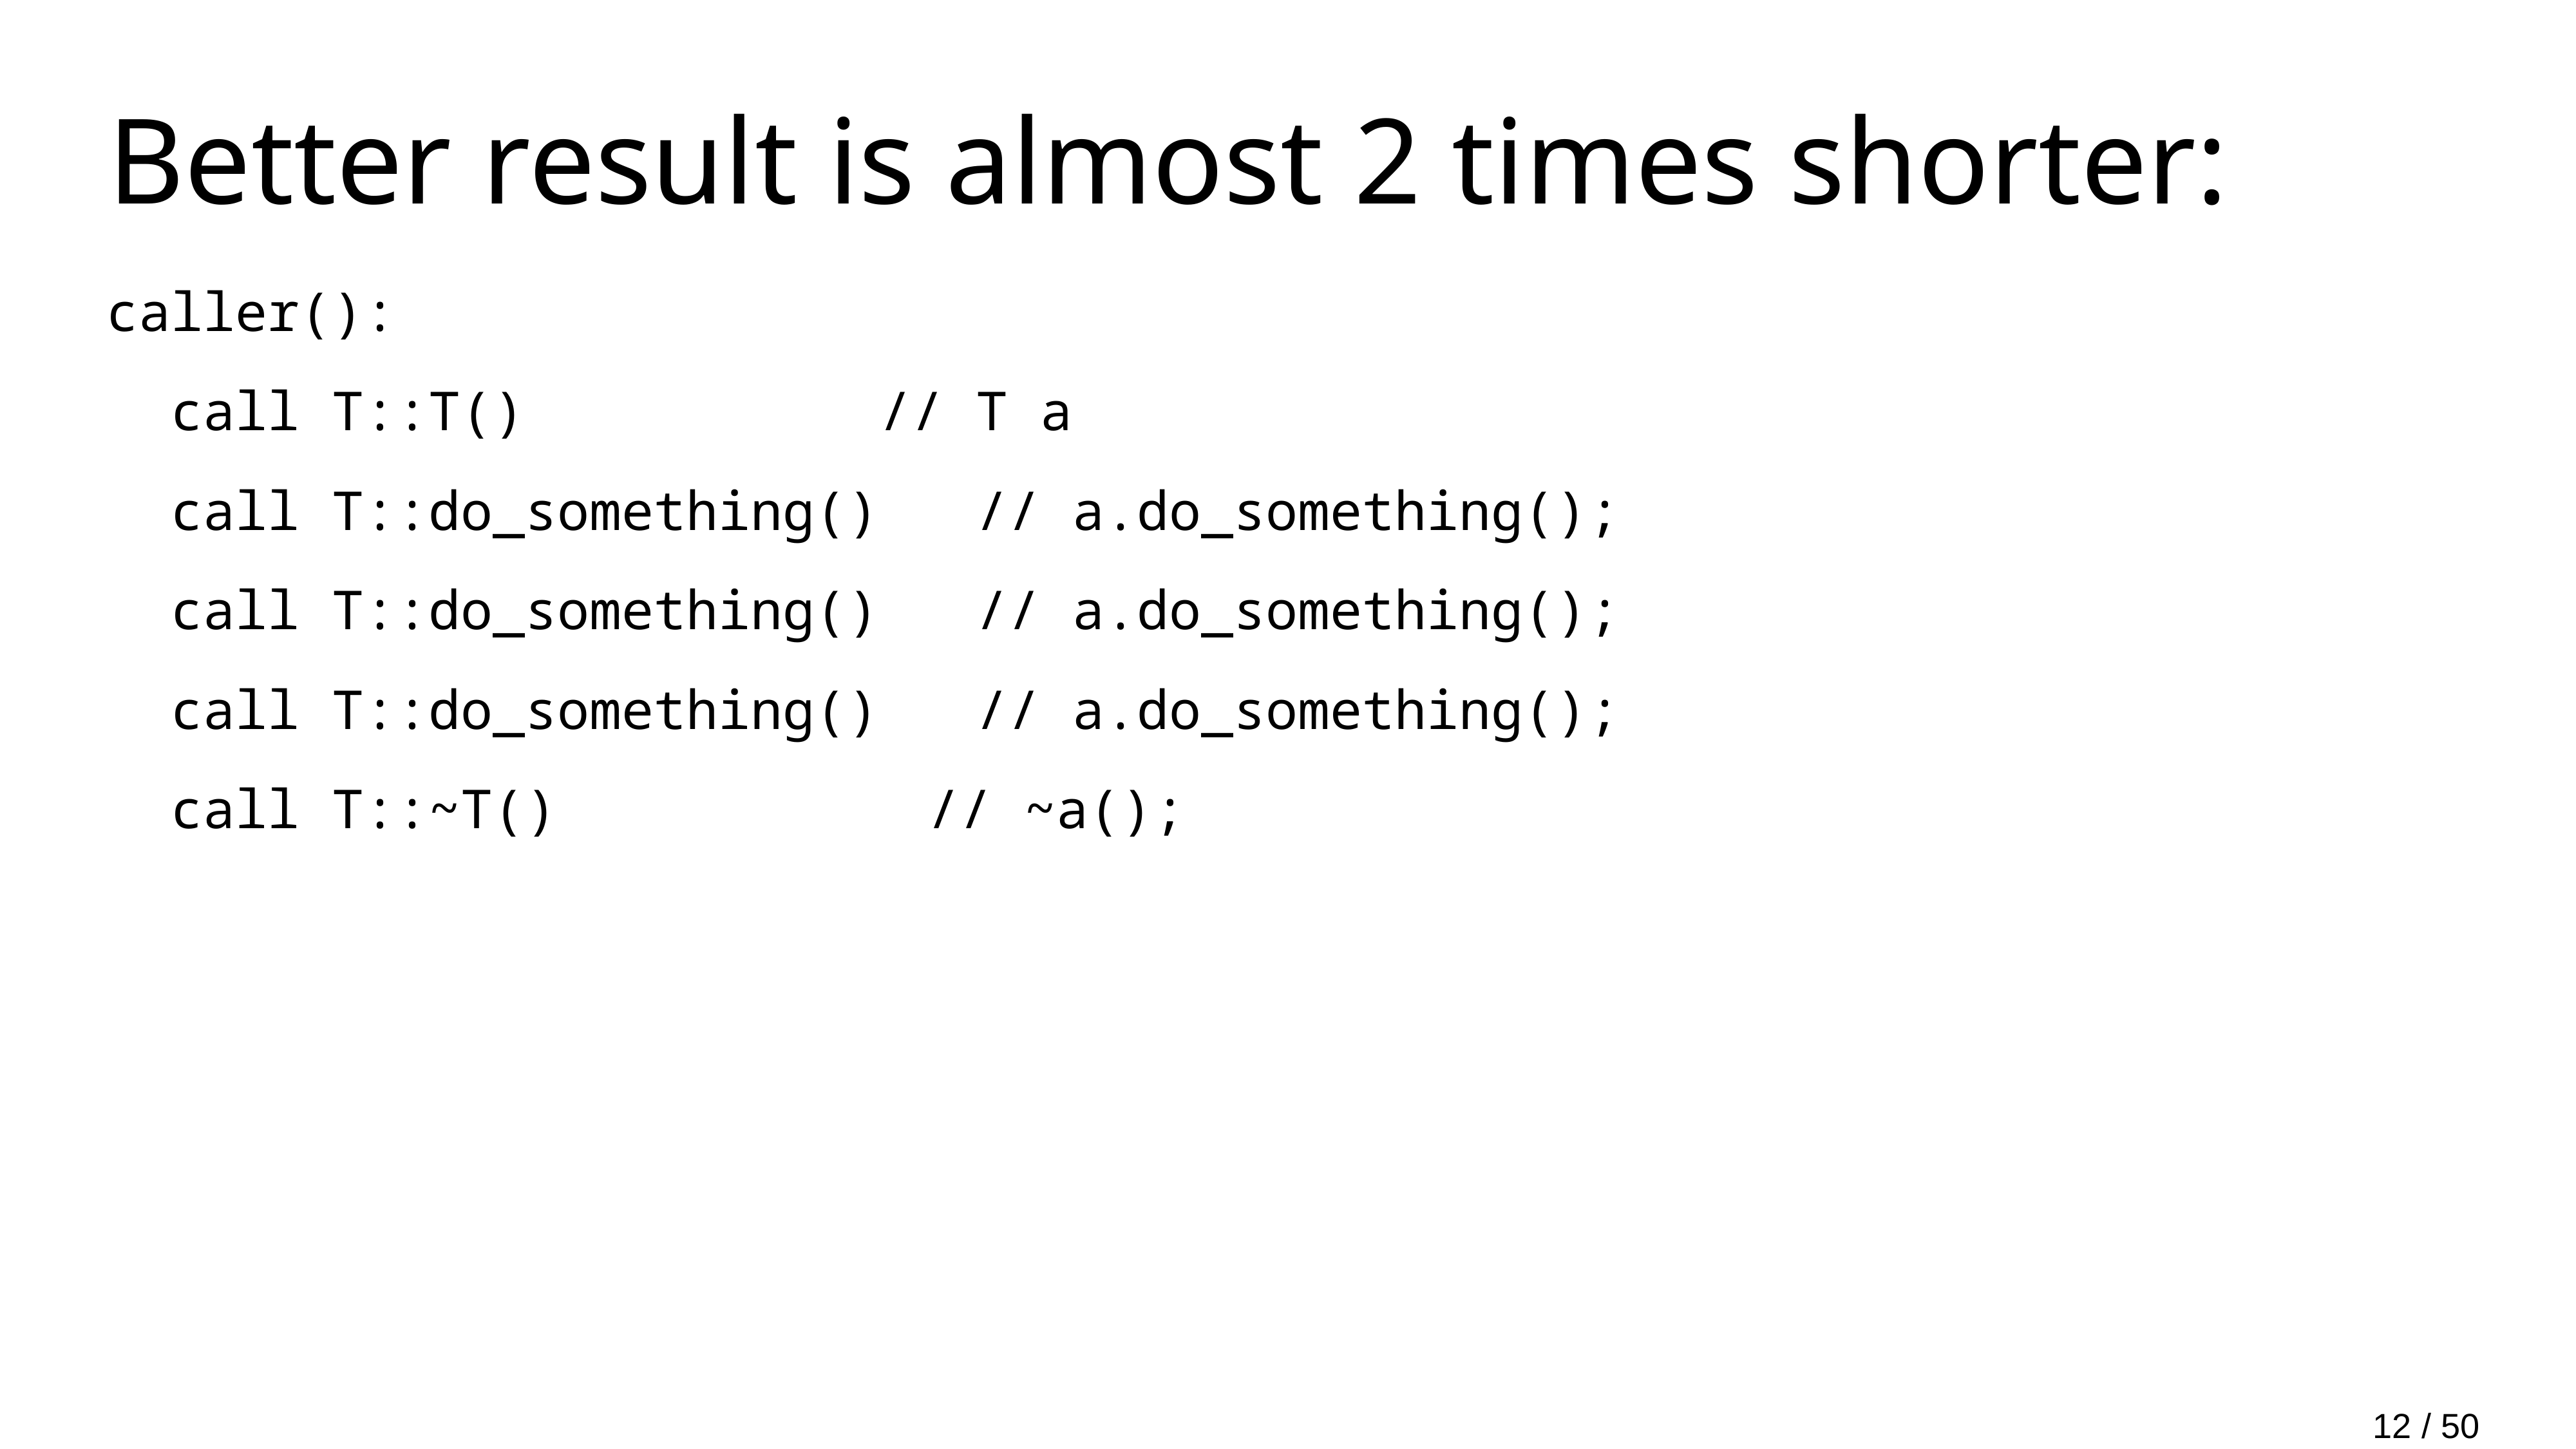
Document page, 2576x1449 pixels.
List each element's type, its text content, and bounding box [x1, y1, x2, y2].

list caller(): call T::T() // T a call T::do_something() // a.do_something(); call T::do_something() // a.do_something(); call T::do_something() // a.do_something(); call T::~T() // ~a(); [0, 211, 2576, 1366]
title Better result is almost 2 times shorter: [108, 80, 2468, 211]
text_box <number> / 50 [2363, 1402, 2576, 1449]
